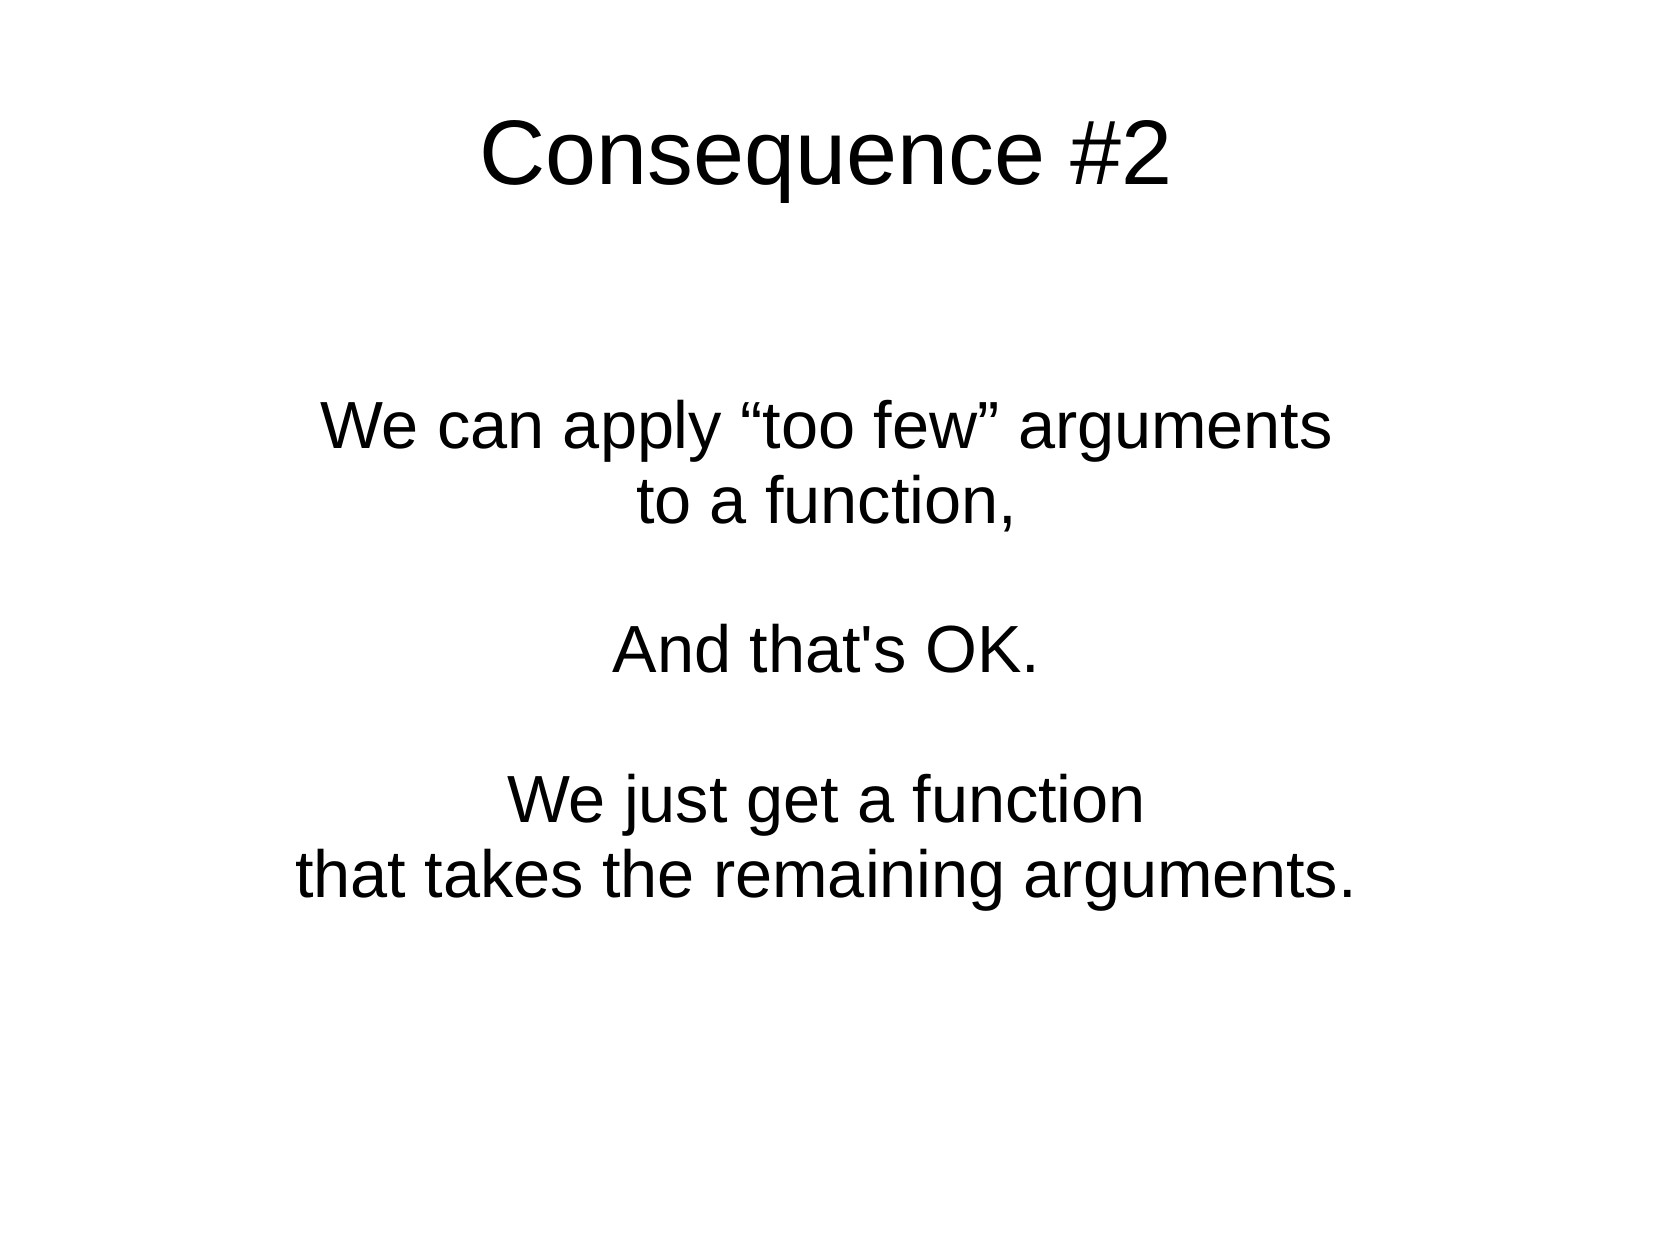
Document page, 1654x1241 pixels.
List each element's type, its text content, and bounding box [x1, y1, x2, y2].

subtitle We can apply “too few” arguments to a function, And that's OK. We just get a function that takes the remaining arguments. [82, 290, 1571, 1010]
title Consequence #2 [82, 49, 1571, 257]
